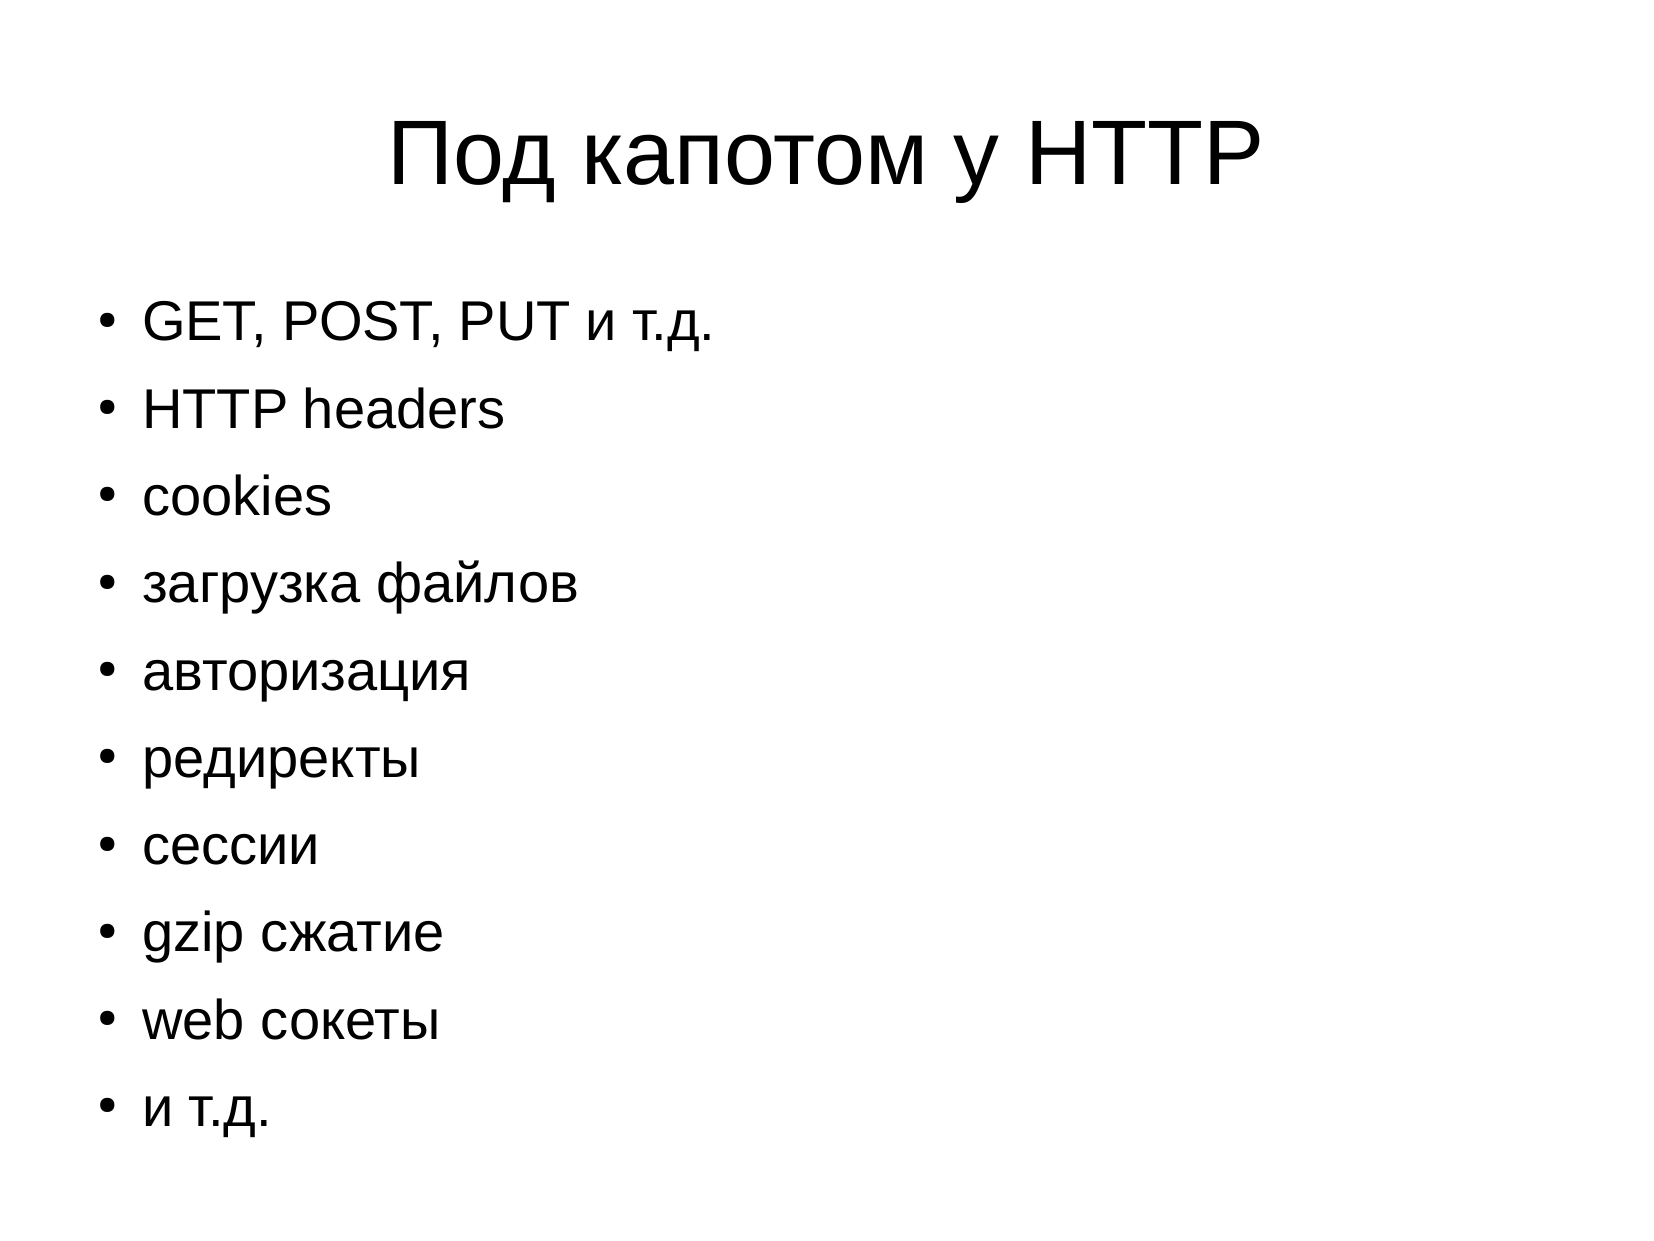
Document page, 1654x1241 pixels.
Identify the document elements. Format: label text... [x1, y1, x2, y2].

title Под капотом у HTTP [82, 49, 1571, 257]
list GET, POST, PUT и т.д. HTTP headers cookies загрузка файлов авторизация редиректы сессии gzip сжатие web сокеты и т.д. [82, 290, 1571, 1141]
